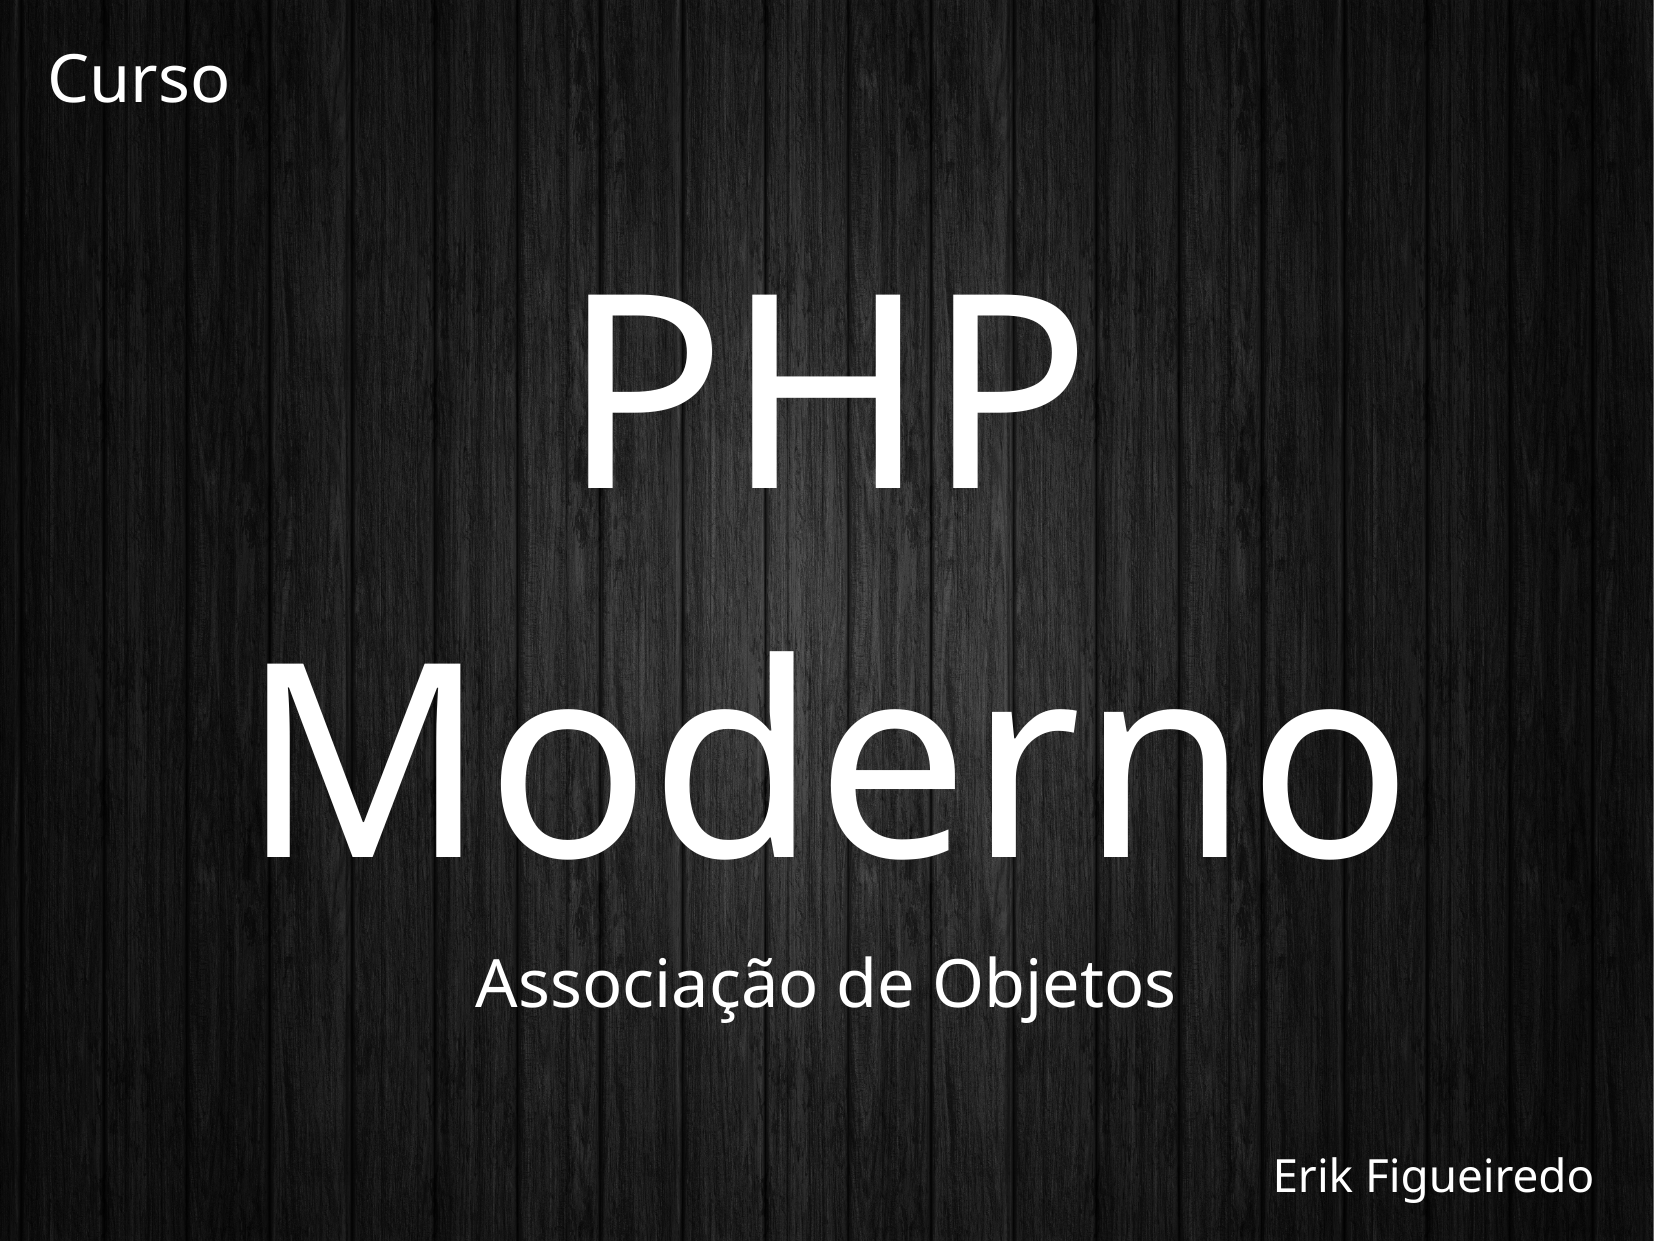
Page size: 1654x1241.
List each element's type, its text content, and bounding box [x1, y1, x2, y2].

text_box Erik Figueiredo [767, 1133, 1595, 1217]
picture [0, 0, 1654, 1241]
text_box Curso [47, 35, 1087, 119]
subtitle PHP Moderno Associação de Objetos [82, 118, 1571, 1109]
